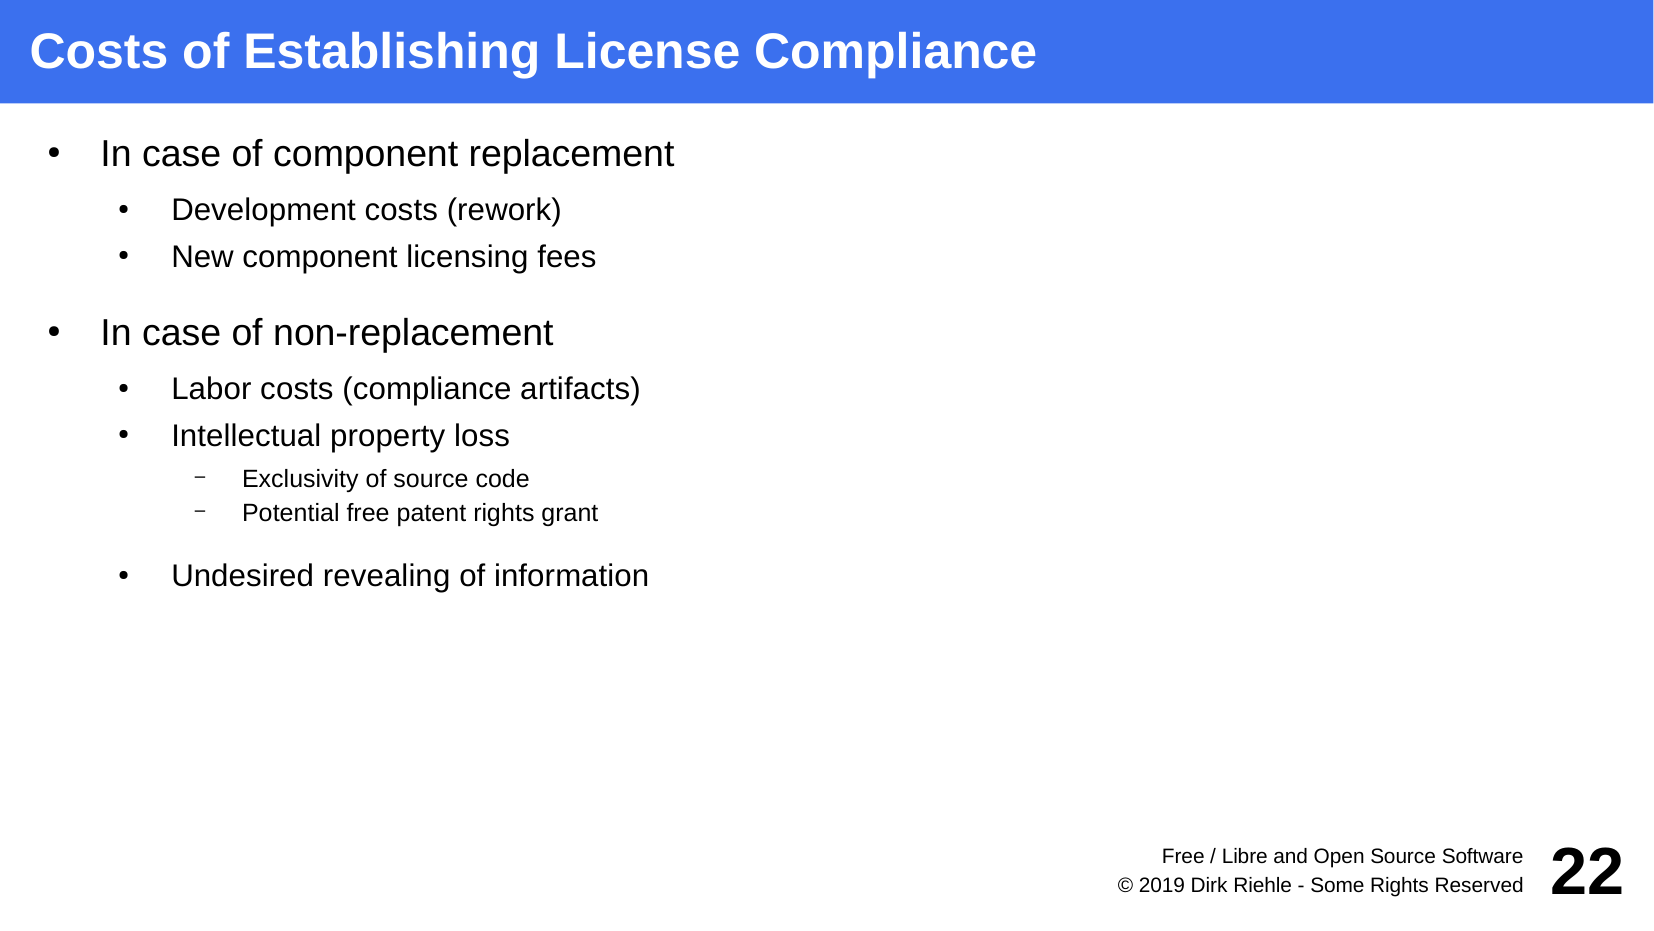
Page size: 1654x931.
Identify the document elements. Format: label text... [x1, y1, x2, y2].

title Costs of Establishing License Compliance [0, 0, 1654, 104]
list In case of component replacement Development costs (rework) New component licensing fees In case of non-replacement Labor costs (compliance artifacts) Intellectual property loss Exclusivity of source code Potential free patent rights grant Undesired revealing of information [29, 132, 1625, 813]
